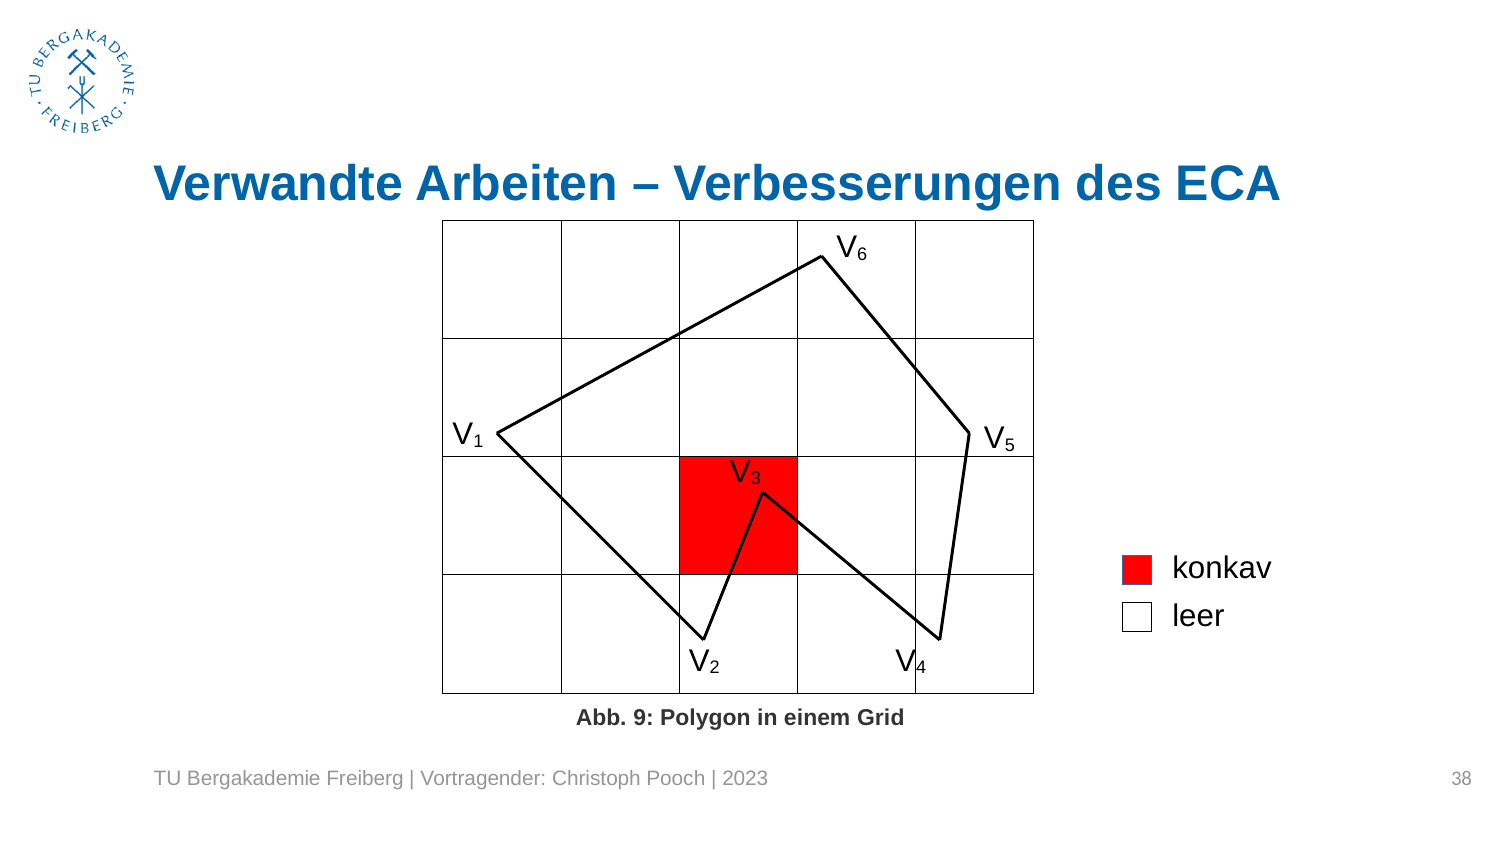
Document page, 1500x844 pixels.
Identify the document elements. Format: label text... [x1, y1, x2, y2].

picture [29, 29, 134, 133]
footer TU Bergakademie Freiberg | Vortragender: Christoph Pooch | 2023 [153, 764, 1353, 824]
text_box [1122, 602, 1152, 632]
text_box V5 [969, 413, 1058, 463]
text_box [526, 259, 967, 635]
text_box [442, 453, 1034, 694]
text_box leer [1157, 590, 1365, 641]
text_box V4 [880, 635, 970, 686]
text_box V2 [673, 635, 763, 686]
slide_number 44 [1352, 764, 1473, 825]
text_box V6 [821, 222, 911, 272]
text_box V3 [715, 446, 804, 497]
list Verwandte Arbeiten – Verbesserungen des ECA [153, 150, 1477, 221]
text_box V1 [437, 409, 527, 459]
text_box Abb. 9: Polygon in einem Grid [561, 696, 1199, 781]
text_box konkav [1157, 543, 1365, 590]
text_box [1122, 555, 1152, 585]
text_box [442, 220, 1034, 429]
